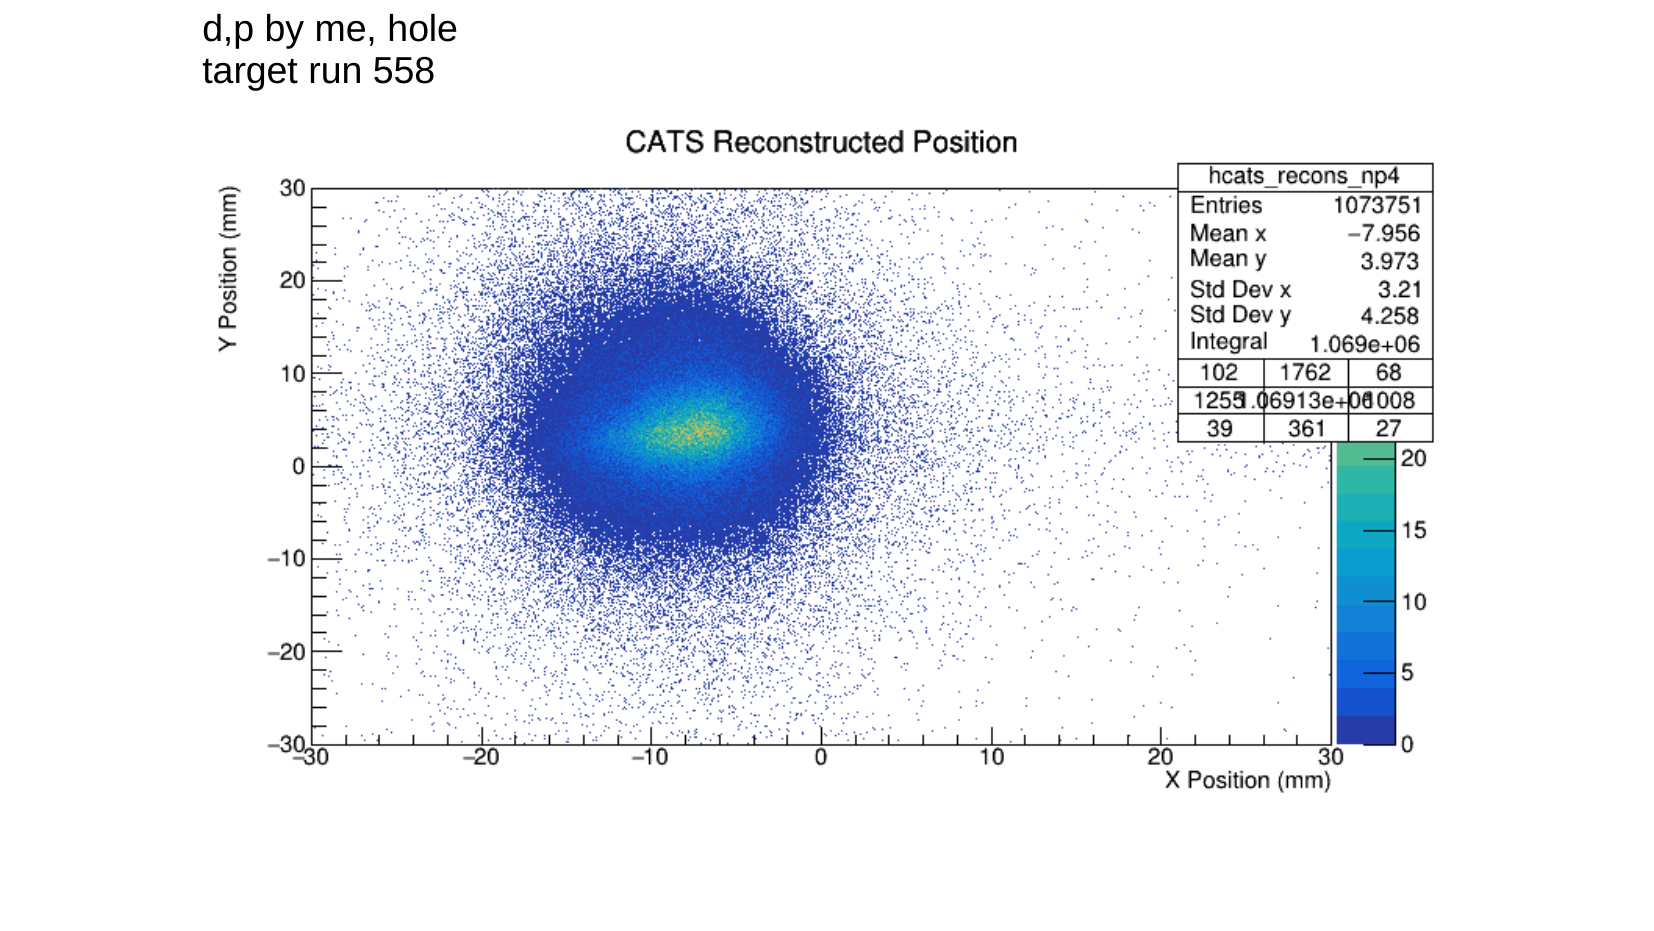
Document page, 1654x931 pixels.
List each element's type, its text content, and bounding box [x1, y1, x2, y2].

picture [194, 121, 1459, 808]
text_box d,p by me, hole target run 558 [187, 0, 563, 99]
